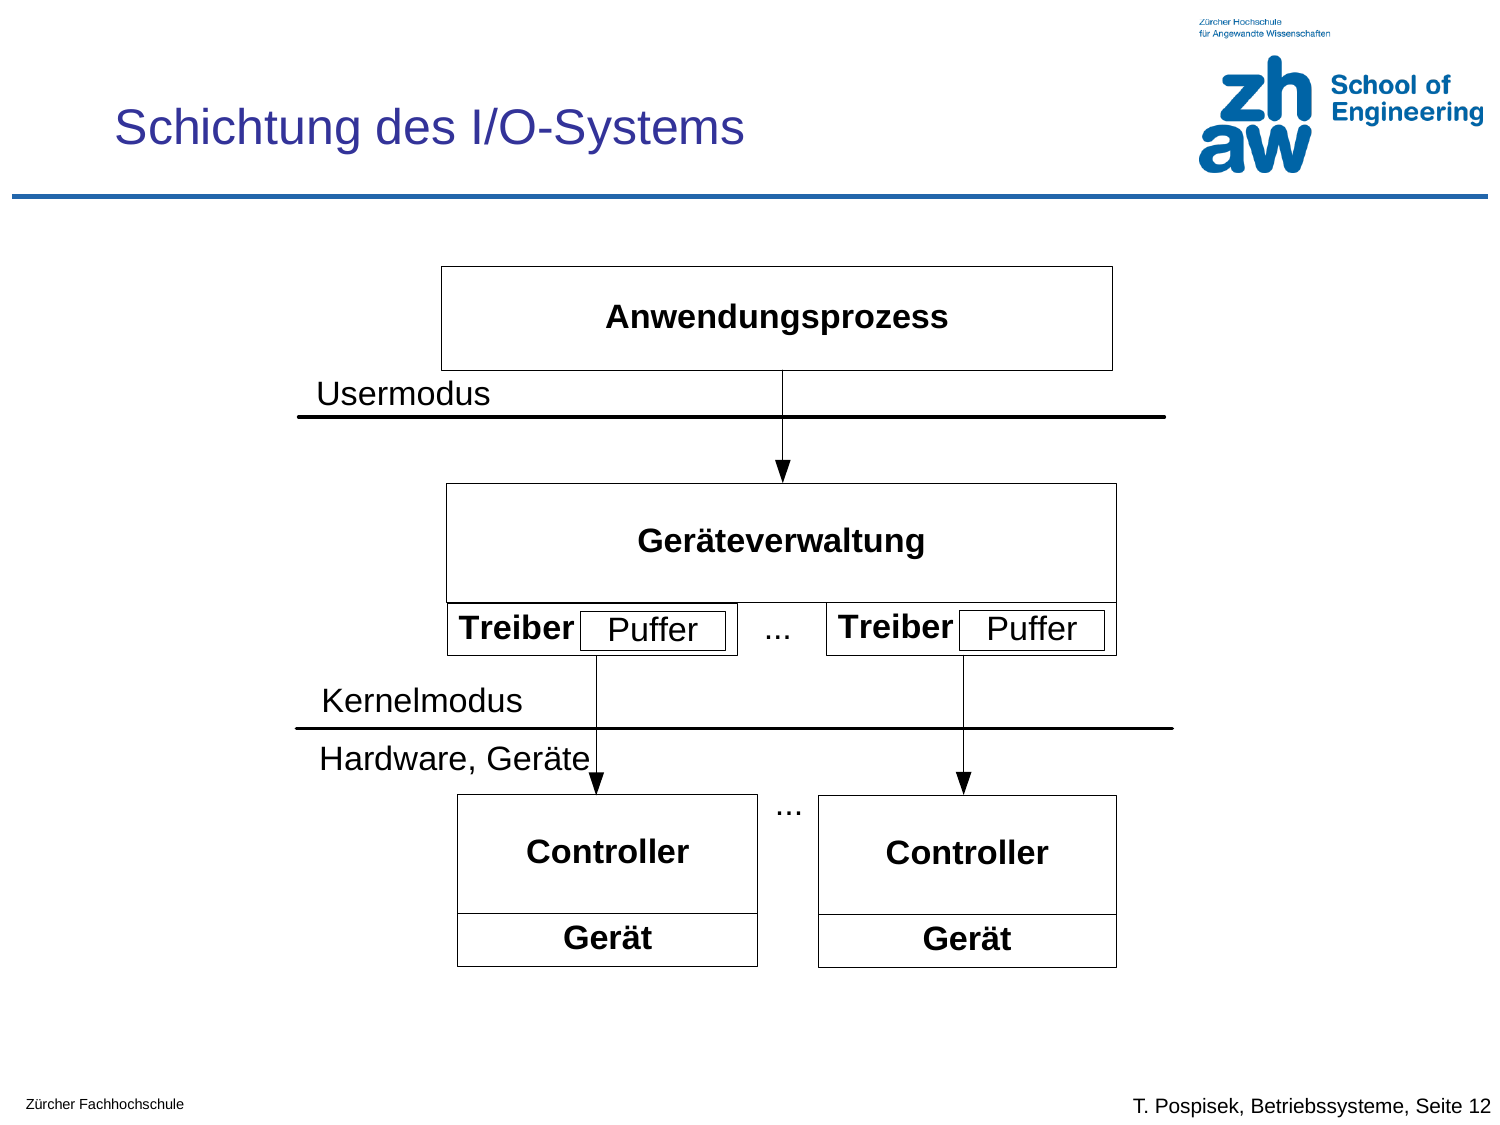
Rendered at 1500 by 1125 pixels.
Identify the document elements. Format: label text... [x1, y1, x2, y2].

title Schichtung des I/O-Systems [99, 50, 1379, 163]
picture [249, 262, 1180, 971]
picture [1199, 19, 1483, 173]
